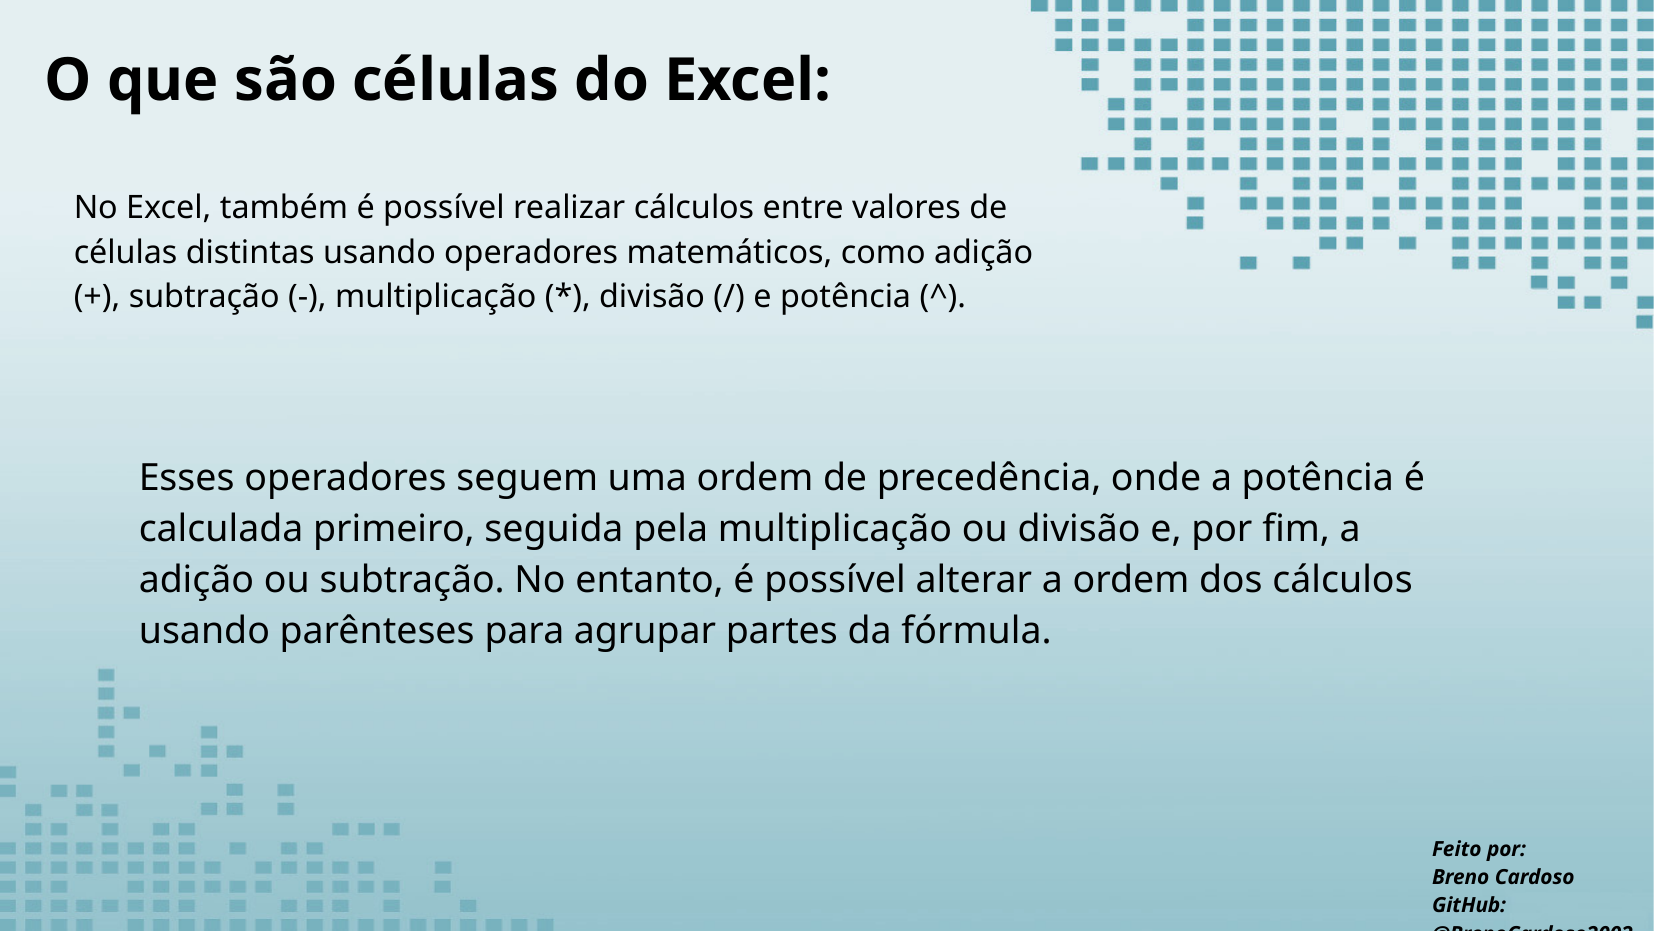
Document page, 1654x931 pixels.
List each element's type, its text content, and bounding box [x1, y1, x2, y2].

text_box Esses operadores seguem uma ordem de precedência, onde a potência é calculada primeiro, seguida pela multiplicação ou divisão e, por fim, a adição ou subtração. No entanto, é possível alterar a ordem dos cálculos usando parênteses para agrupar partes da fórmula. [124, 442, 1447, 709]
text_box O que são células do Excel: [29, 29, 916, 178]
text_box Feito por: Breno Cardoso GitHub: @BrenoCardoso2002 [1417, 826, 1654, 931]
picture [0, 0, 1654, 931]
text_box No Excel, também é possível realizar cálculos entre valores de células distintas usando operadores matemáticos, como adição (+), subtração (-), multiplicação (*), divisão (/) e potência (^). [59, 177, 1063, 355]
